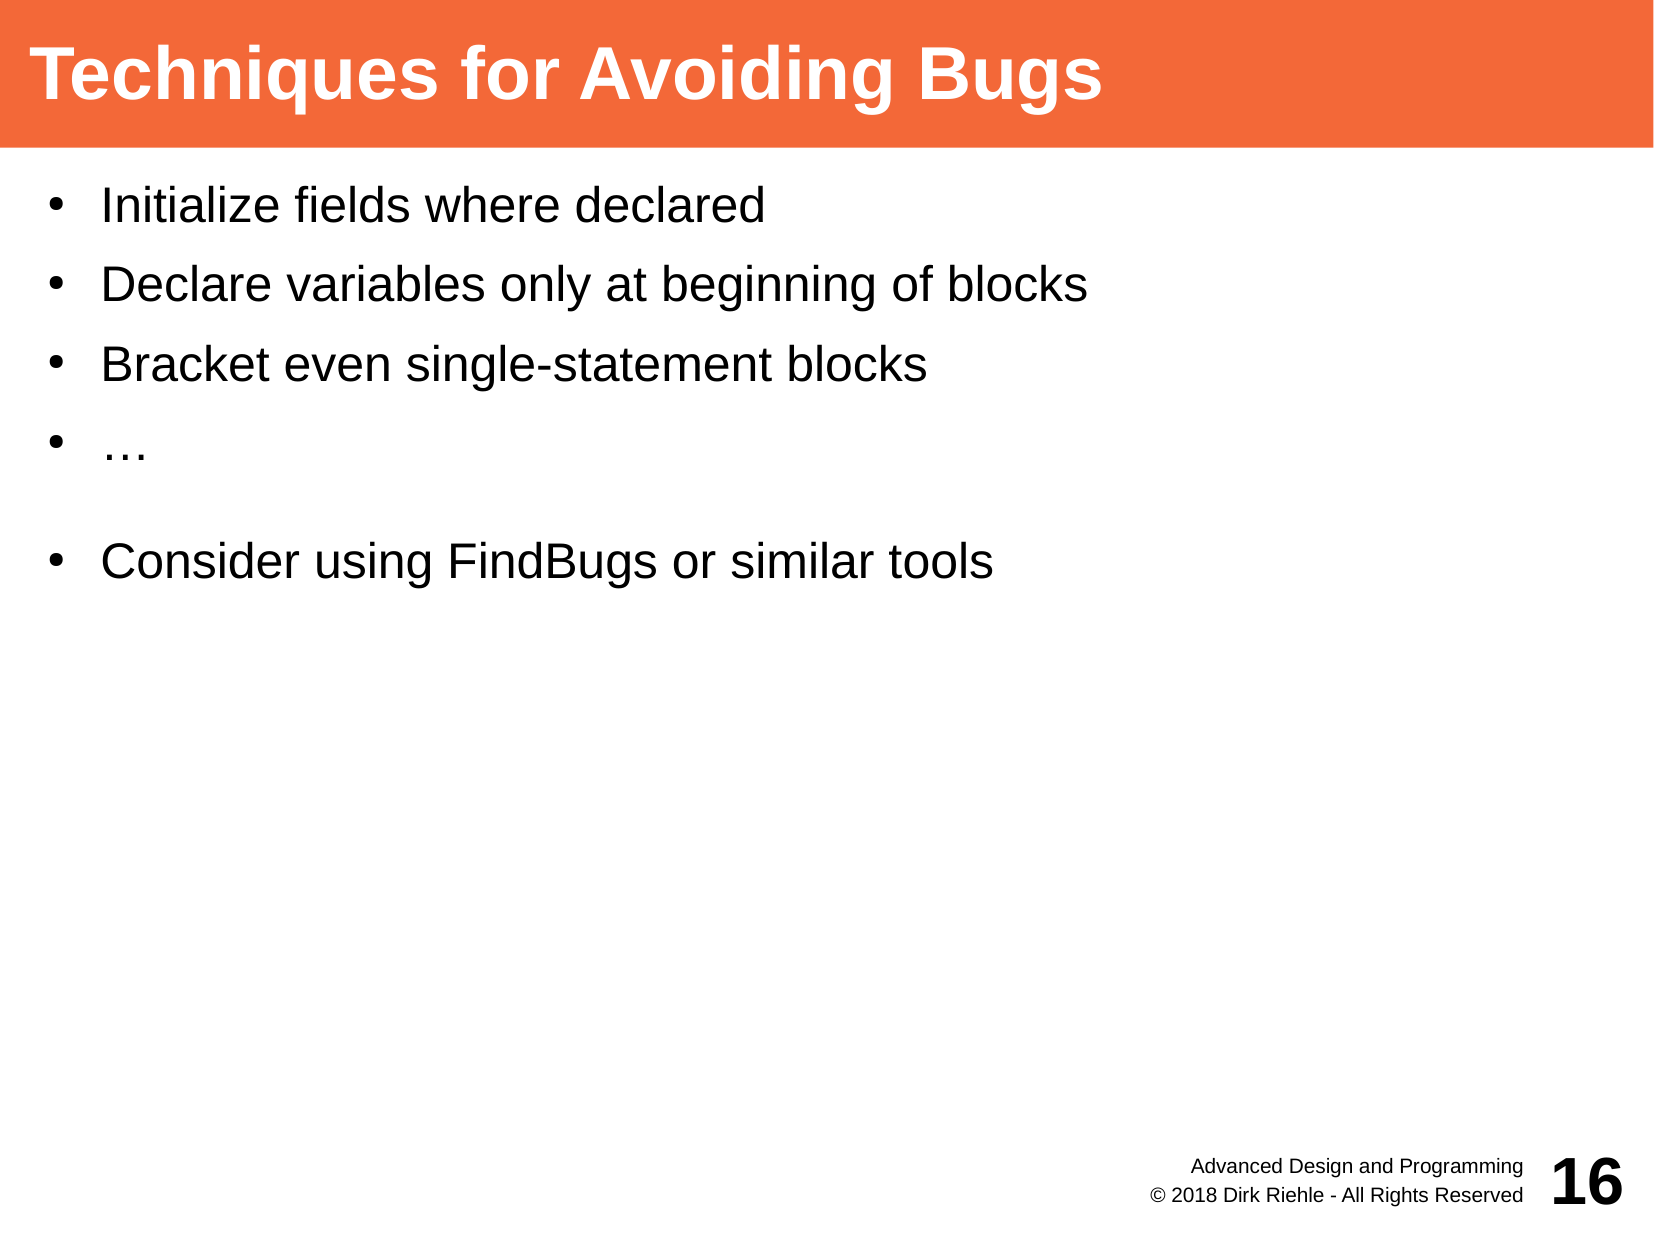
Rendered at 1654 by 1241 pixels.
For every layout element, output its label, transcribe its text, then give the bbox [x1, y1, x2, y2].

title Techniques for Avoiding Bugs [0, 0, 1654, 148]
list Initialize fields where declared Declare variables only at beginning of blocks Bracket even single-statement blocks … Consider using FindBugs or similar tools [29, 177, 1625, 1063]
